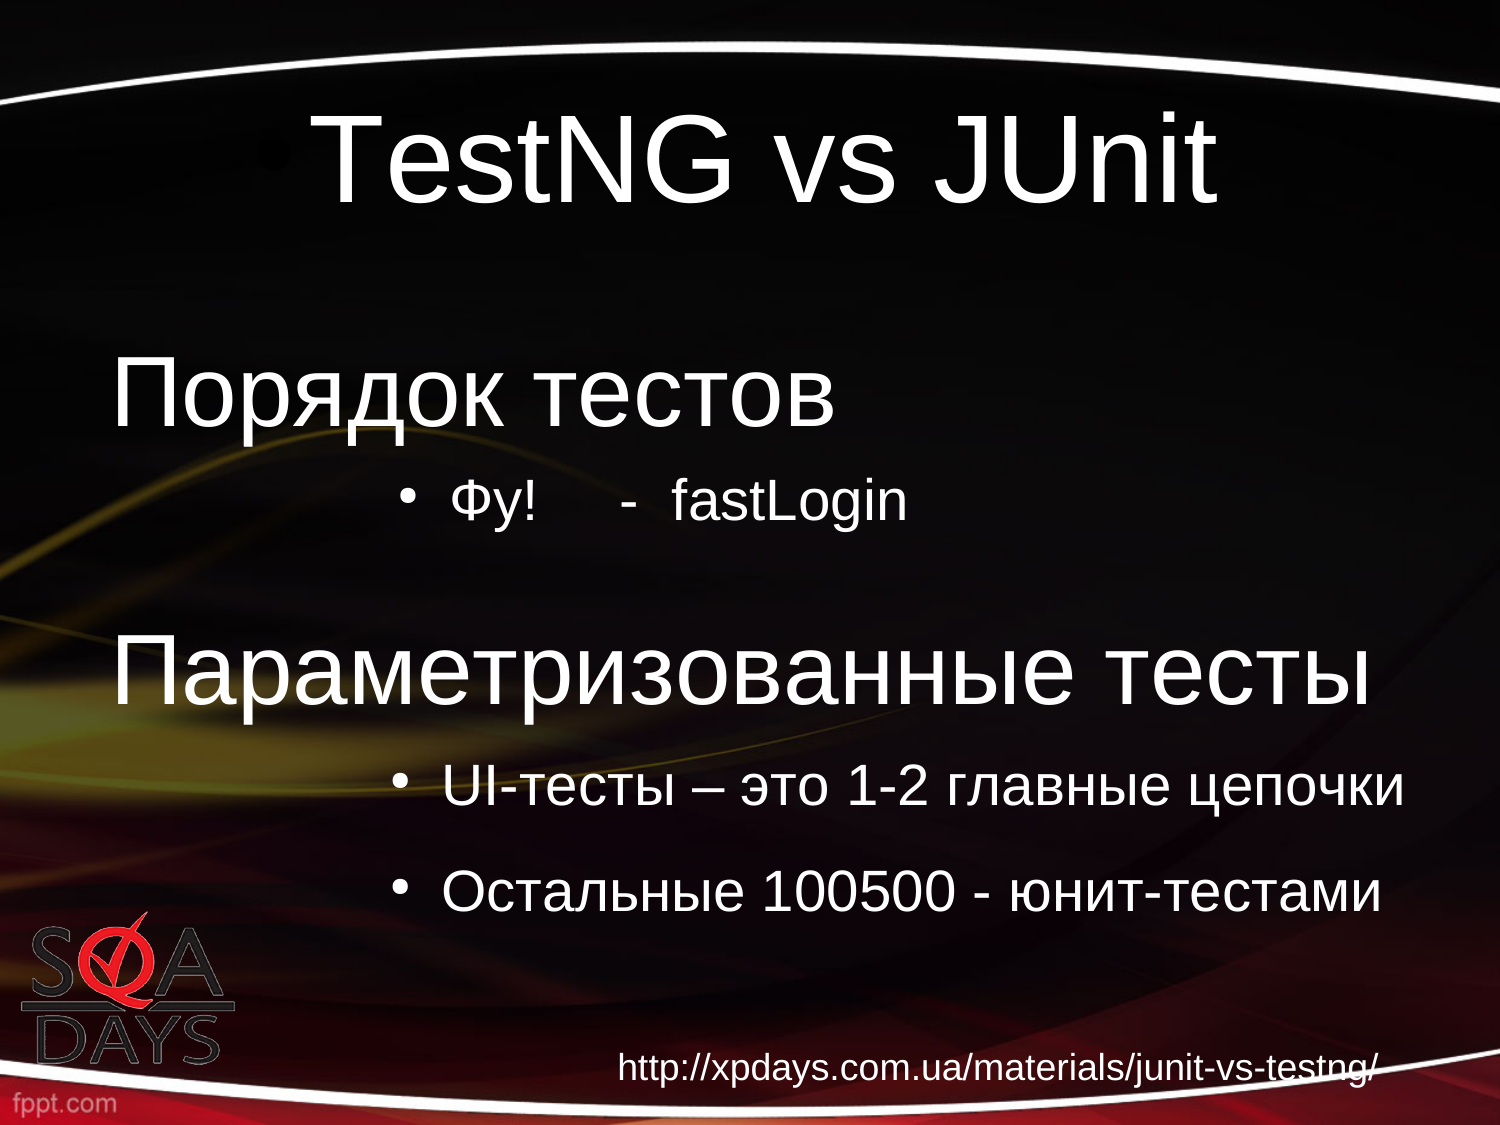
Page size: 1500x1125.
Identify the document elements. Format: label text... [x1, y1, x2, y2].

title Параметризованные тесты [95, 570, 1411, 759]
title Порядок тестов [95, 292, 1411, 481]
text_box http://xpdays.com.ua/materials/junit-vs-testng/ [602, 1035, 1396, 1096]
title Фу! - fastLogin [382, 403, 1193, 591]
list TestNG vs JUnit [244, 49, 1227, 255]
title UI-тесты – это 1-2 главные цепочки [375, 723, 1441, 829]
title Остальные 100500 - юнит-тестами [375, 829, 1441, 947]
picture [0, 0, 1500, 1125]
